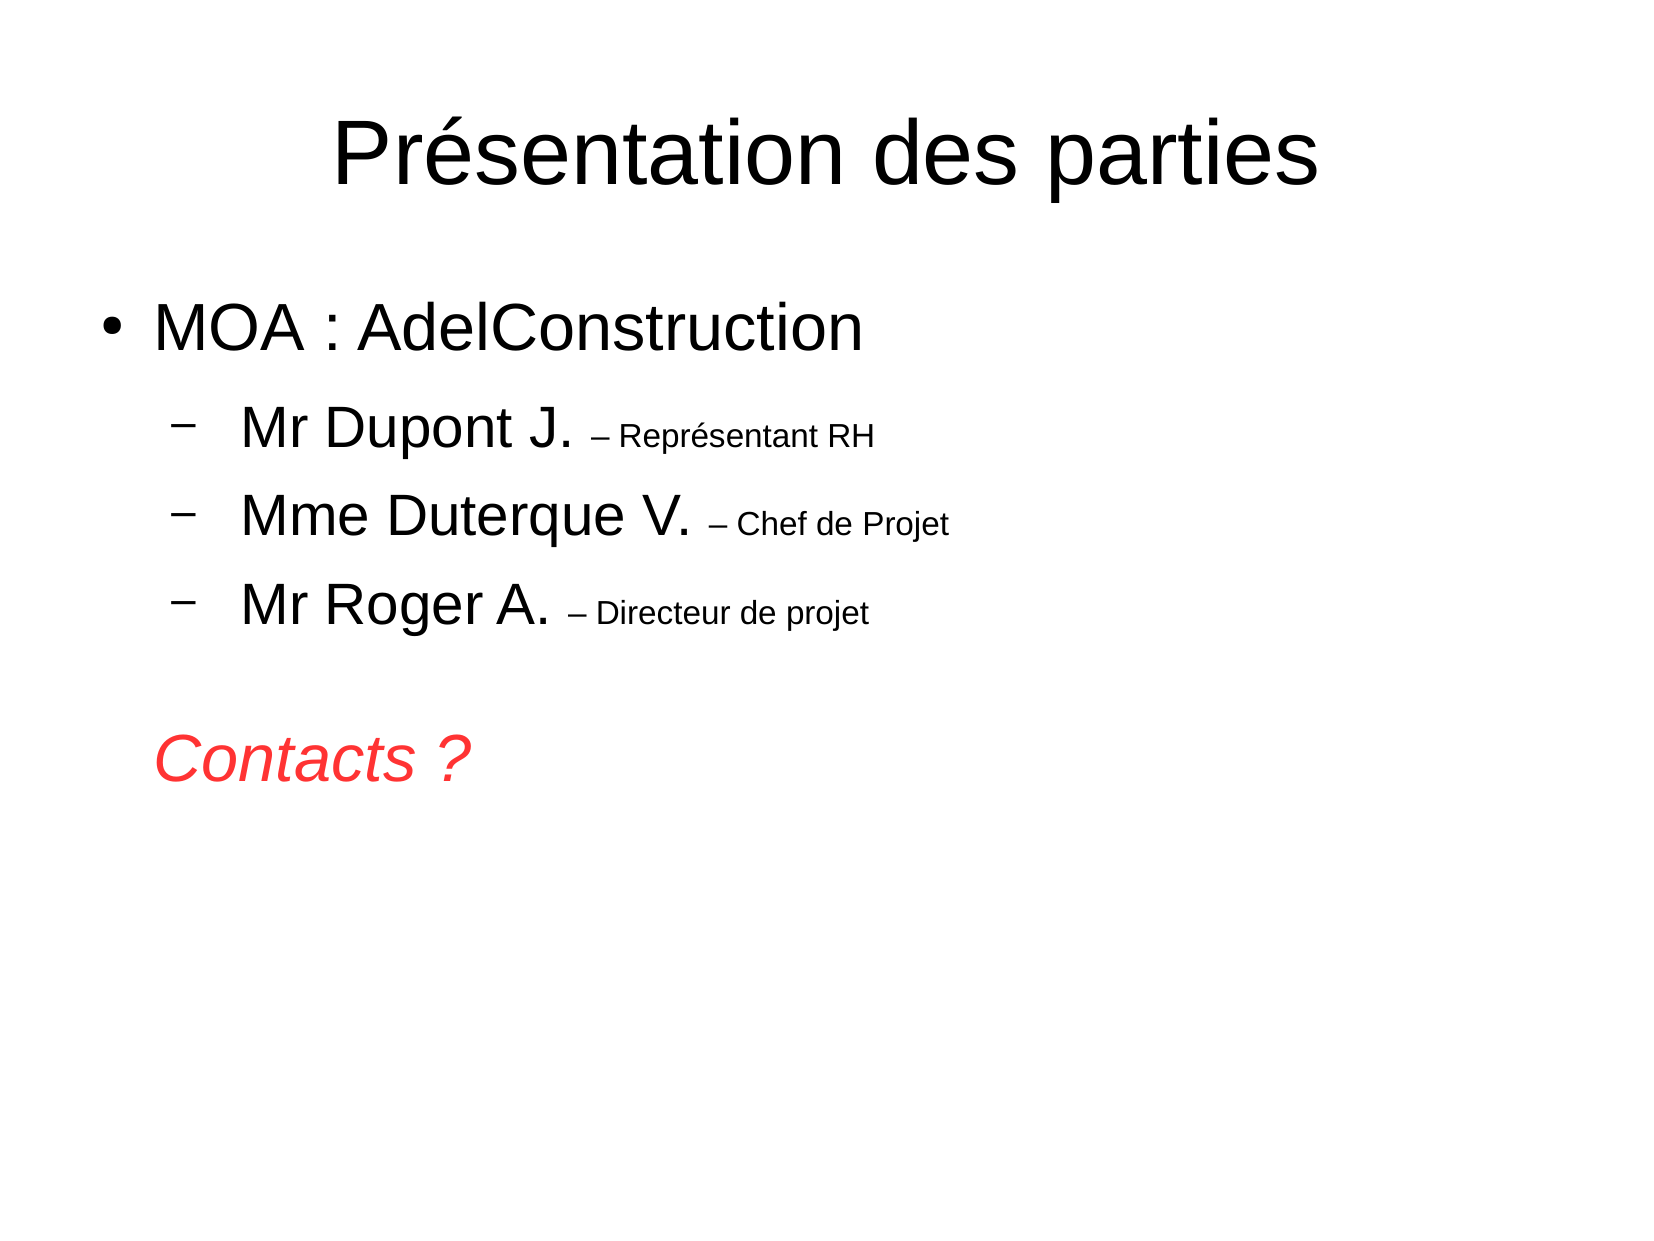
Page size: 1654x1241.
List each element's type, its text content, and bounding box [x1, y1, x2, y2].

list MOA : AdelConstruction Mr Dupont J. – Représentant RH Mme Duterque V. – Chef de Projet Mr Roger A. – Directeur de projet Contacts ? [82, 290, 1571, 1010]
title Présentation des parties [82, 49, 1571, 257]
